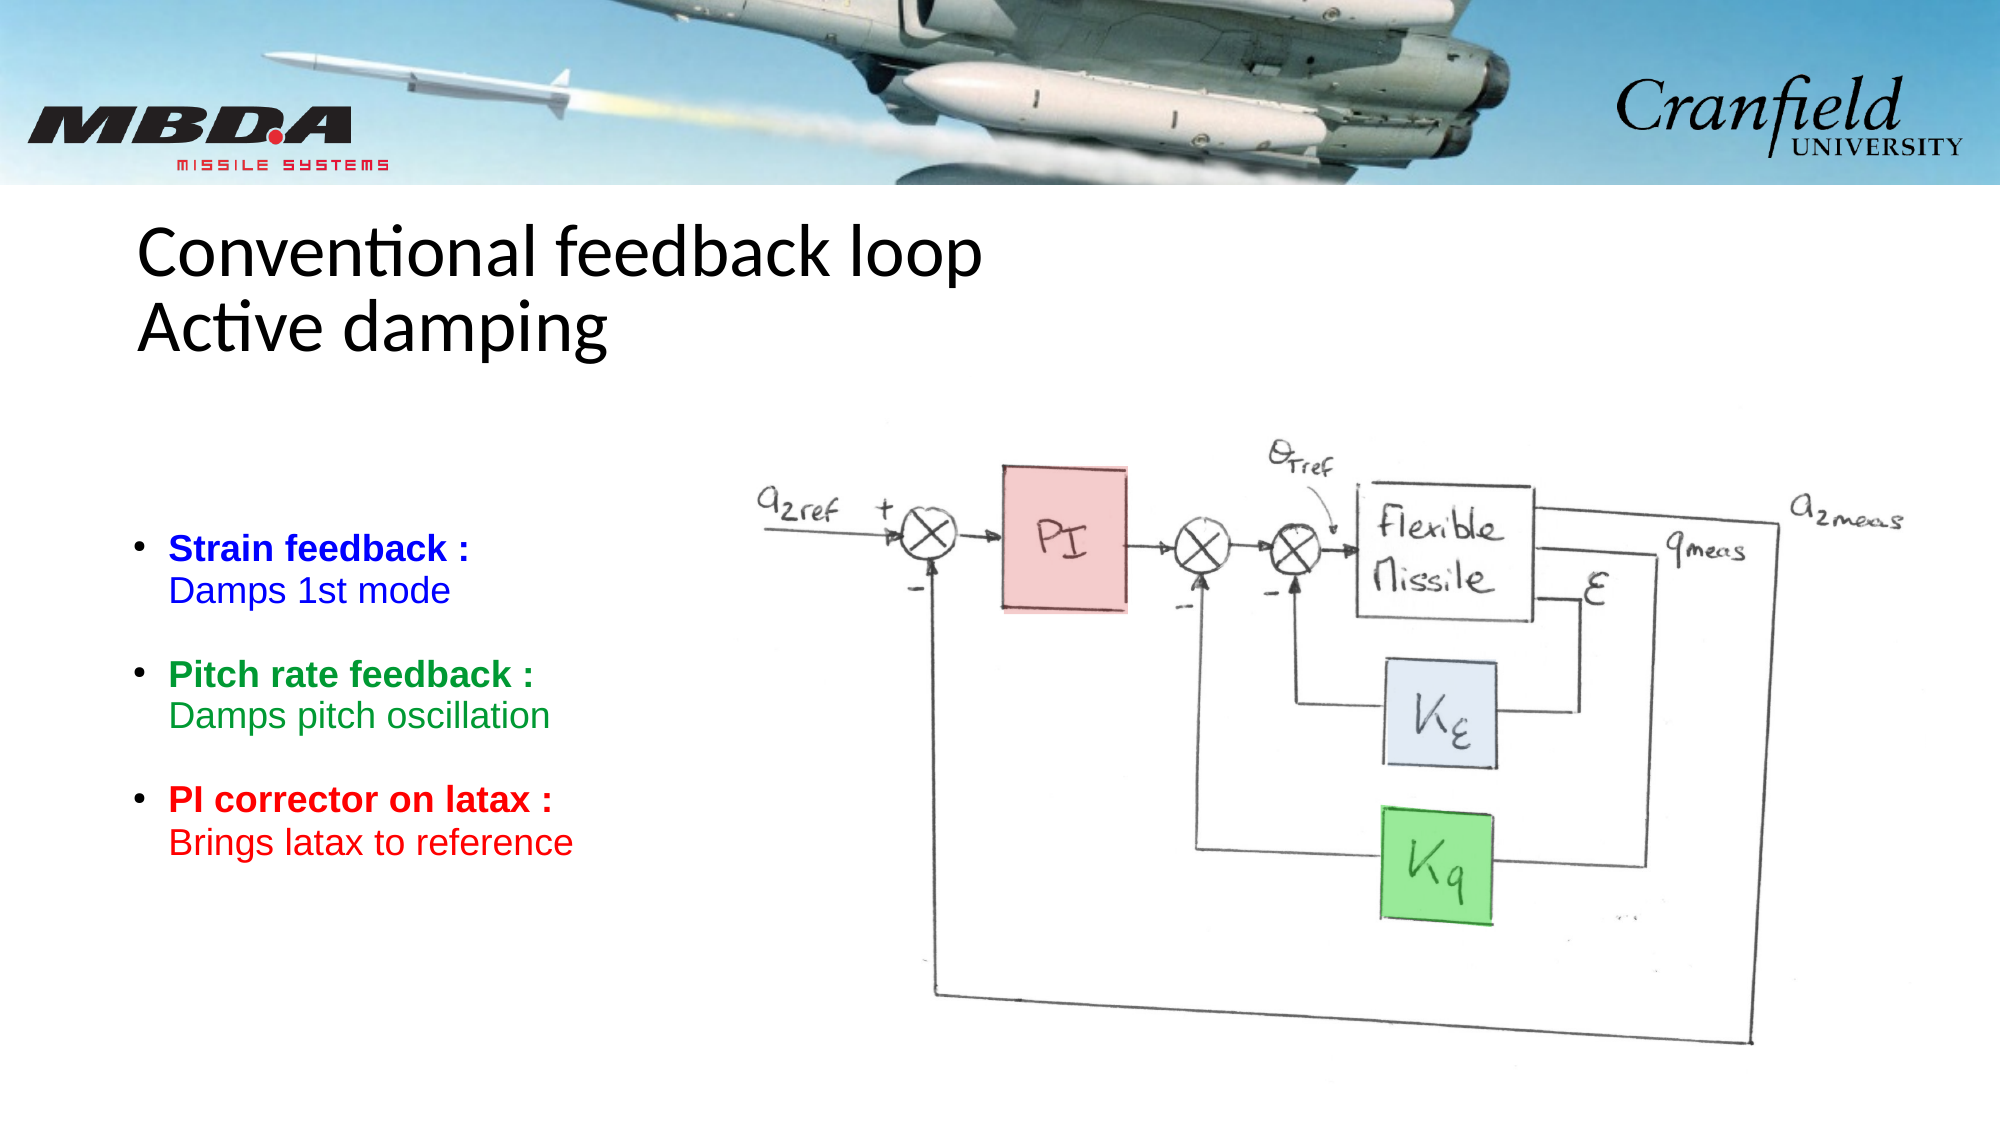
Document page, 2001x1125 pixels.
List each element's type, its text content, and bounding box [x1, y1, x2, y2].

text_box Strain feedback : Damps 1st mode Pitch rate feedback : Damps pitch oscillation PI corrector on latax : Brings latax to reference [118, 519, 756, 871]
text_box [1003, 466, 1128, 615]
text_box [1380, 804, 1492, 928]
picture [729, 376, 1926, 1094]
picture [0, 0, 2000, 185]
title Conventional feedback loop Active damping [137, 207, 1863, 383]
text_box [1387, 659, 1497, 767]
